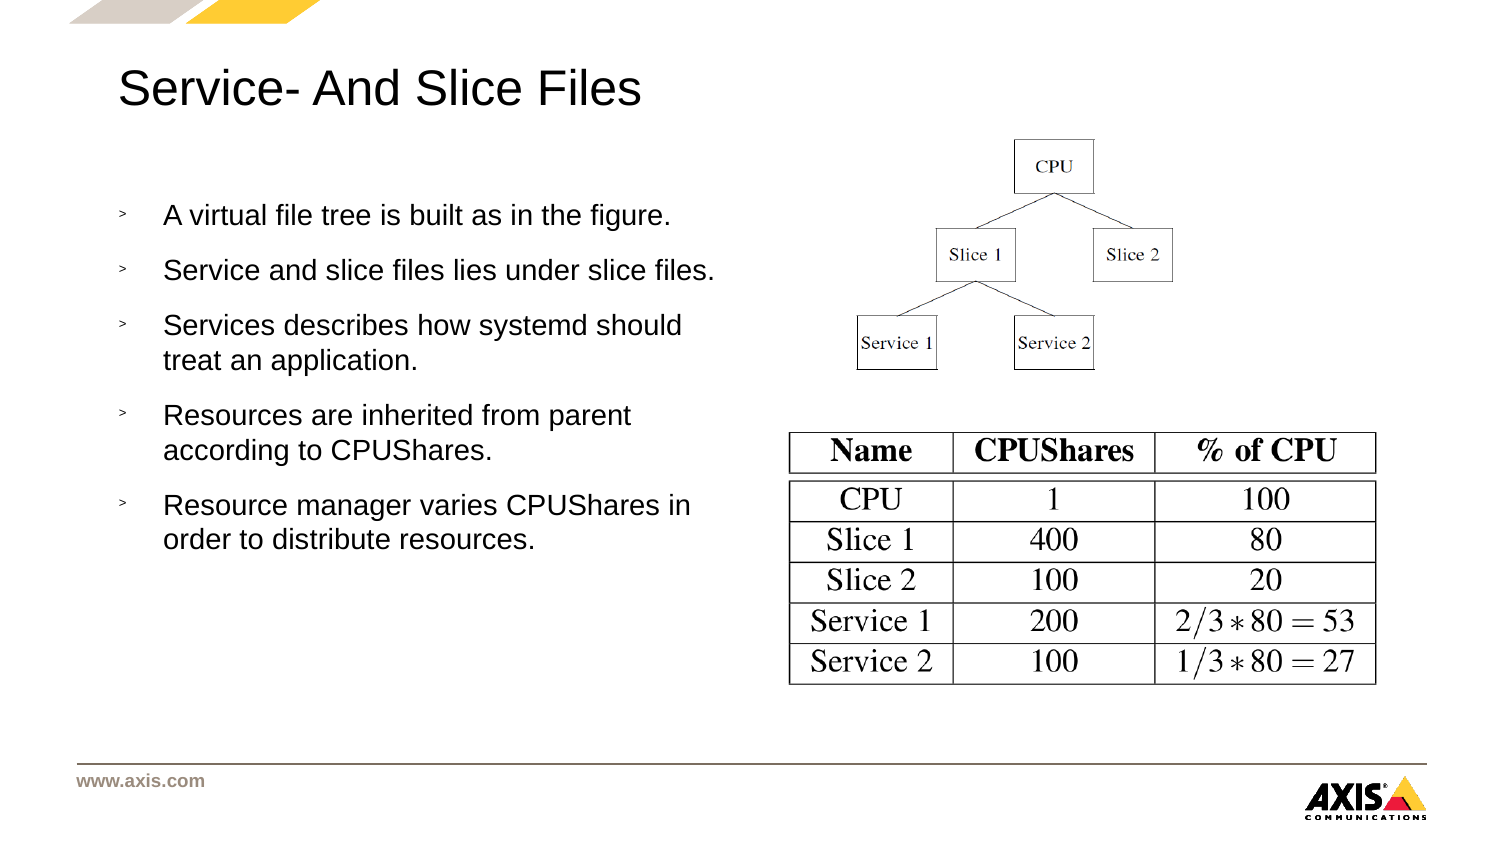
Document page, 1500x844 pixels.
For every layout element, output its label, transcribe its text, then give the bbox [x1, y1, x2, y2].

picture [825, 107, 1193, 390]
list A virtual file tree is built as in the figure. Service and slice files lies under slice files. Services describes how systemd should treat an application. Resources are inherited from parent according to CPUShares. Resource manager varies CPUShares in order to distribute resources. [103, 188, 751, 676]
picture [781, 425, 1382, 690]
title Service- And Slice Files [103, 47, 1461, 108]
picture [1305, 776, 1426, 820]
